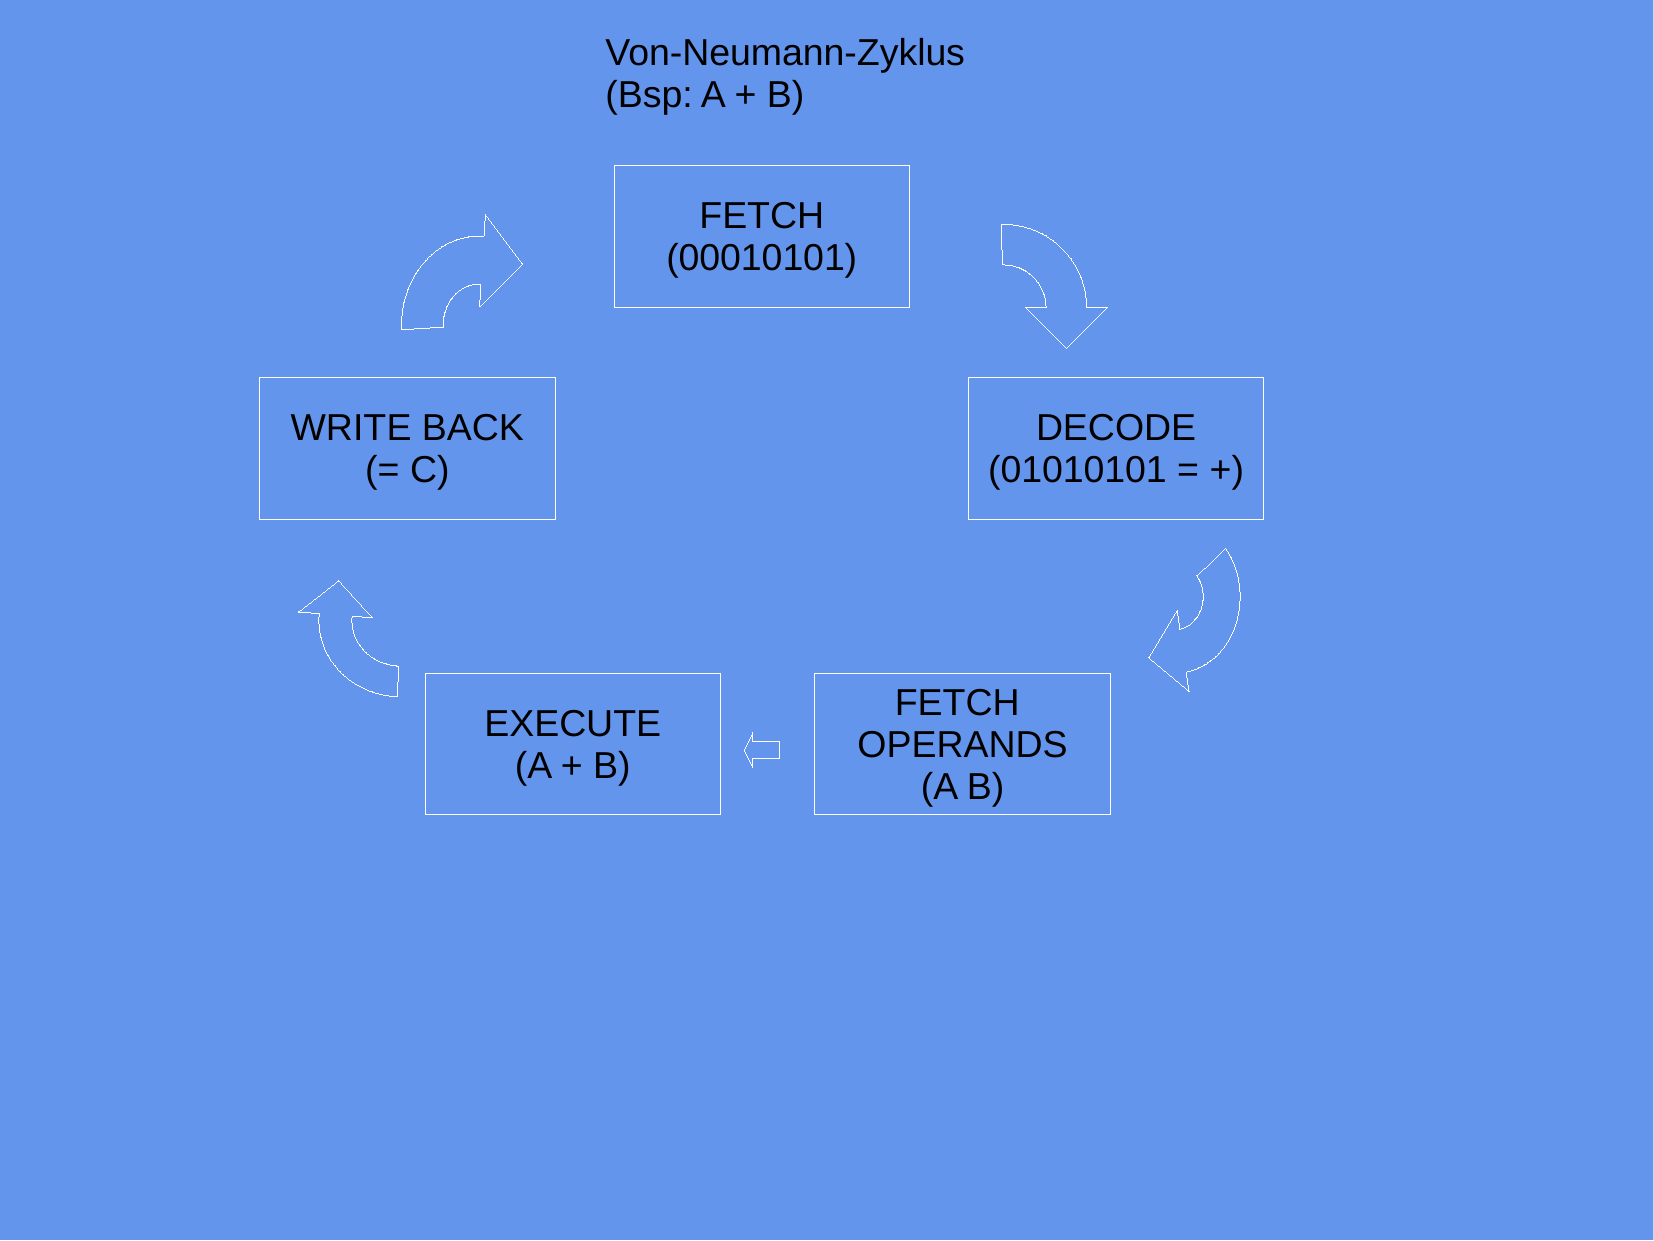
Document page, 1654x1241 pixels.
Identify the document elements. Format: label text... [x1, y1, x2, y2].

text_box FETCH (00010101) [614, 165, 910, 308]
text_box [401, 214, 523, 330]
text_box [1001, 224, 1108, 349]
text_box [744, 732, 780, 768]
text_box EXECUTE (A + B) [425, 673, 721, 815]
text_box DECODE (01010101 = +) [968, 377, 1264, 520]
text_box Von-Neumann-Zyklus (Bsp: A + B) [590, 23, 1087, 122]
text_box FETCH OPERANDS (A B) [814, 673, 1111, 815]
text_box [1148, 548, 1241, 692]
text_box WRITE BACK (= C) [259, 377, 556, 520]
text_box [298, 580, 399, 697]
